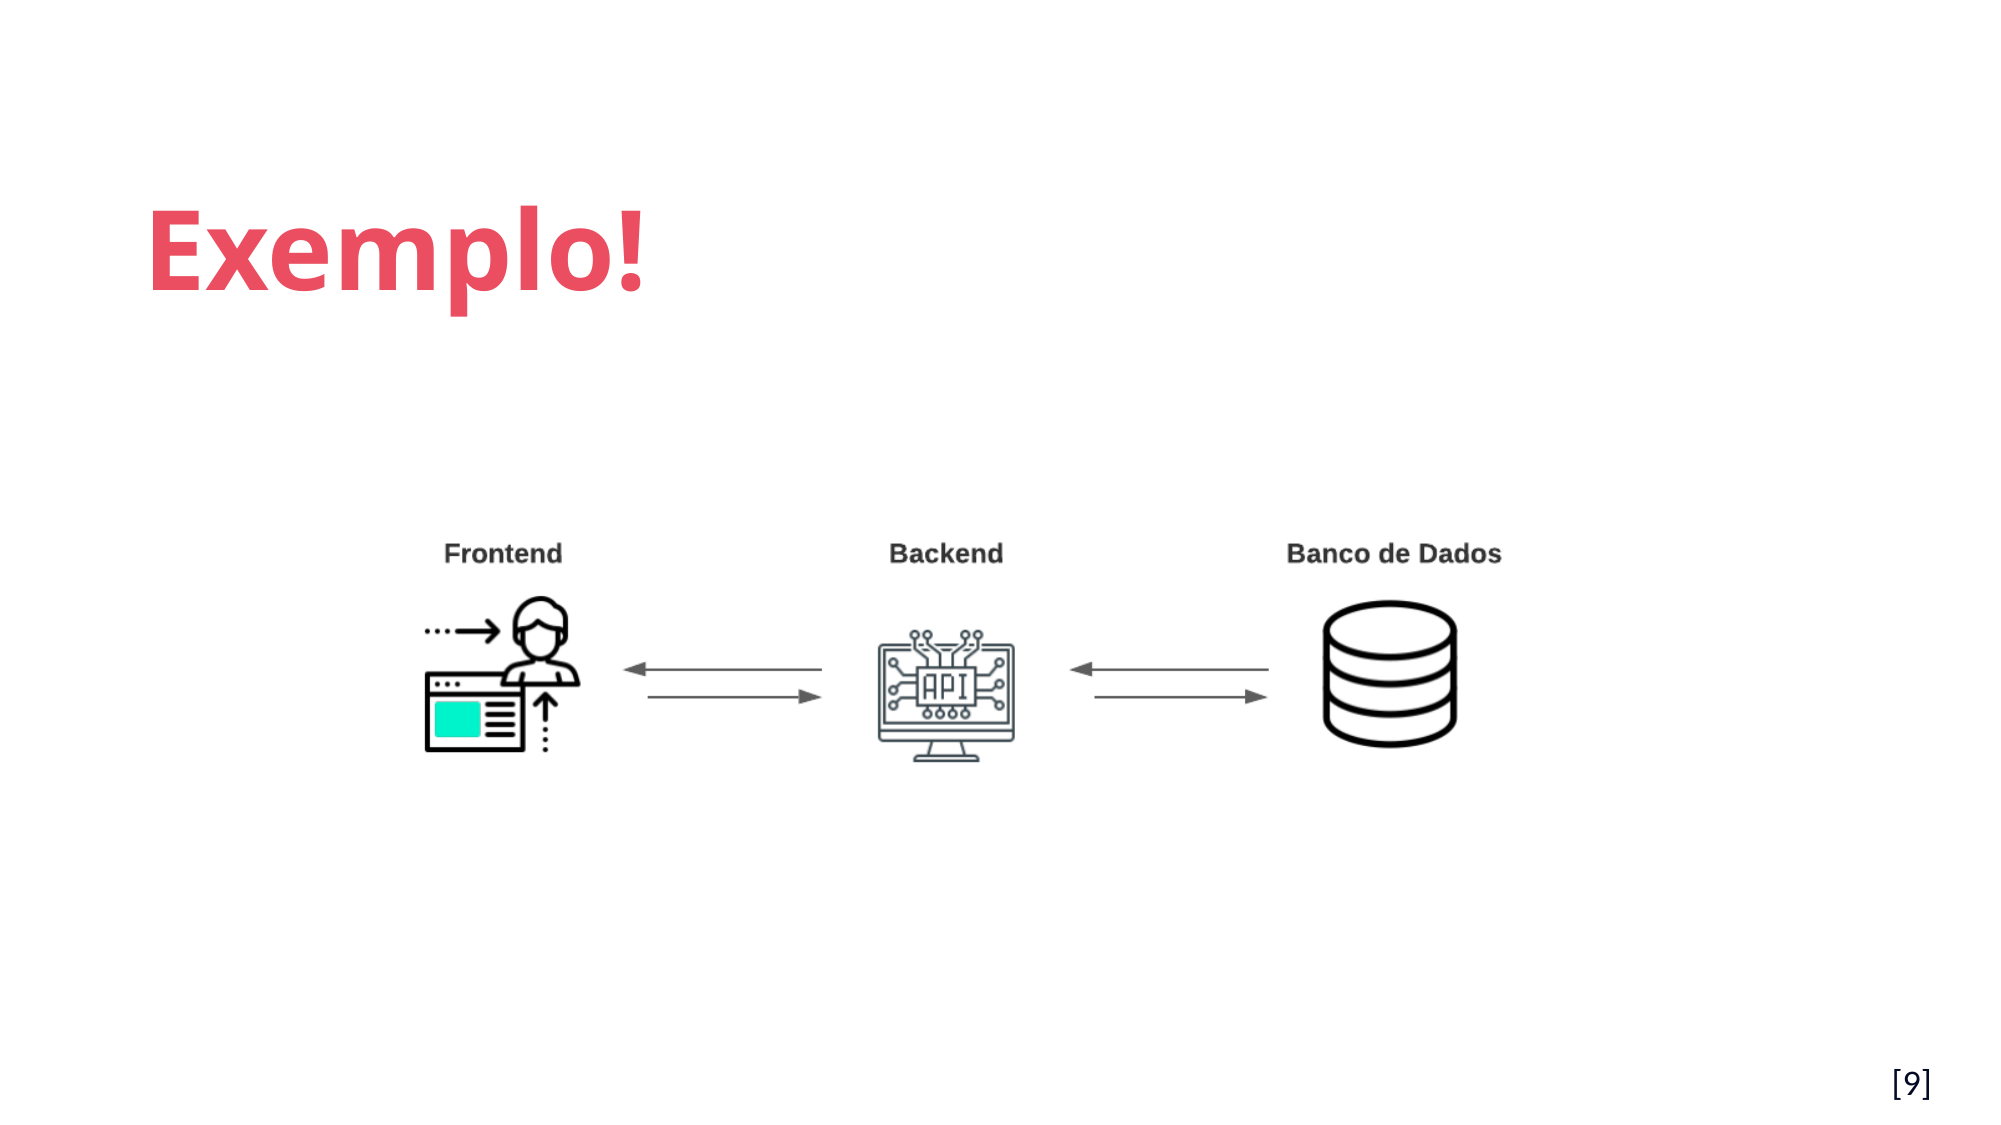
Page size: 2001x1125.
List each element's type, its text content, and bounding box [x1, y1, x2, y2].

slide_number [9] [1871, 1038, 1992, 1125]
picture [267, 480, 1631, 821]
text_box Exemplo! [123, 139, 1878, 324]
